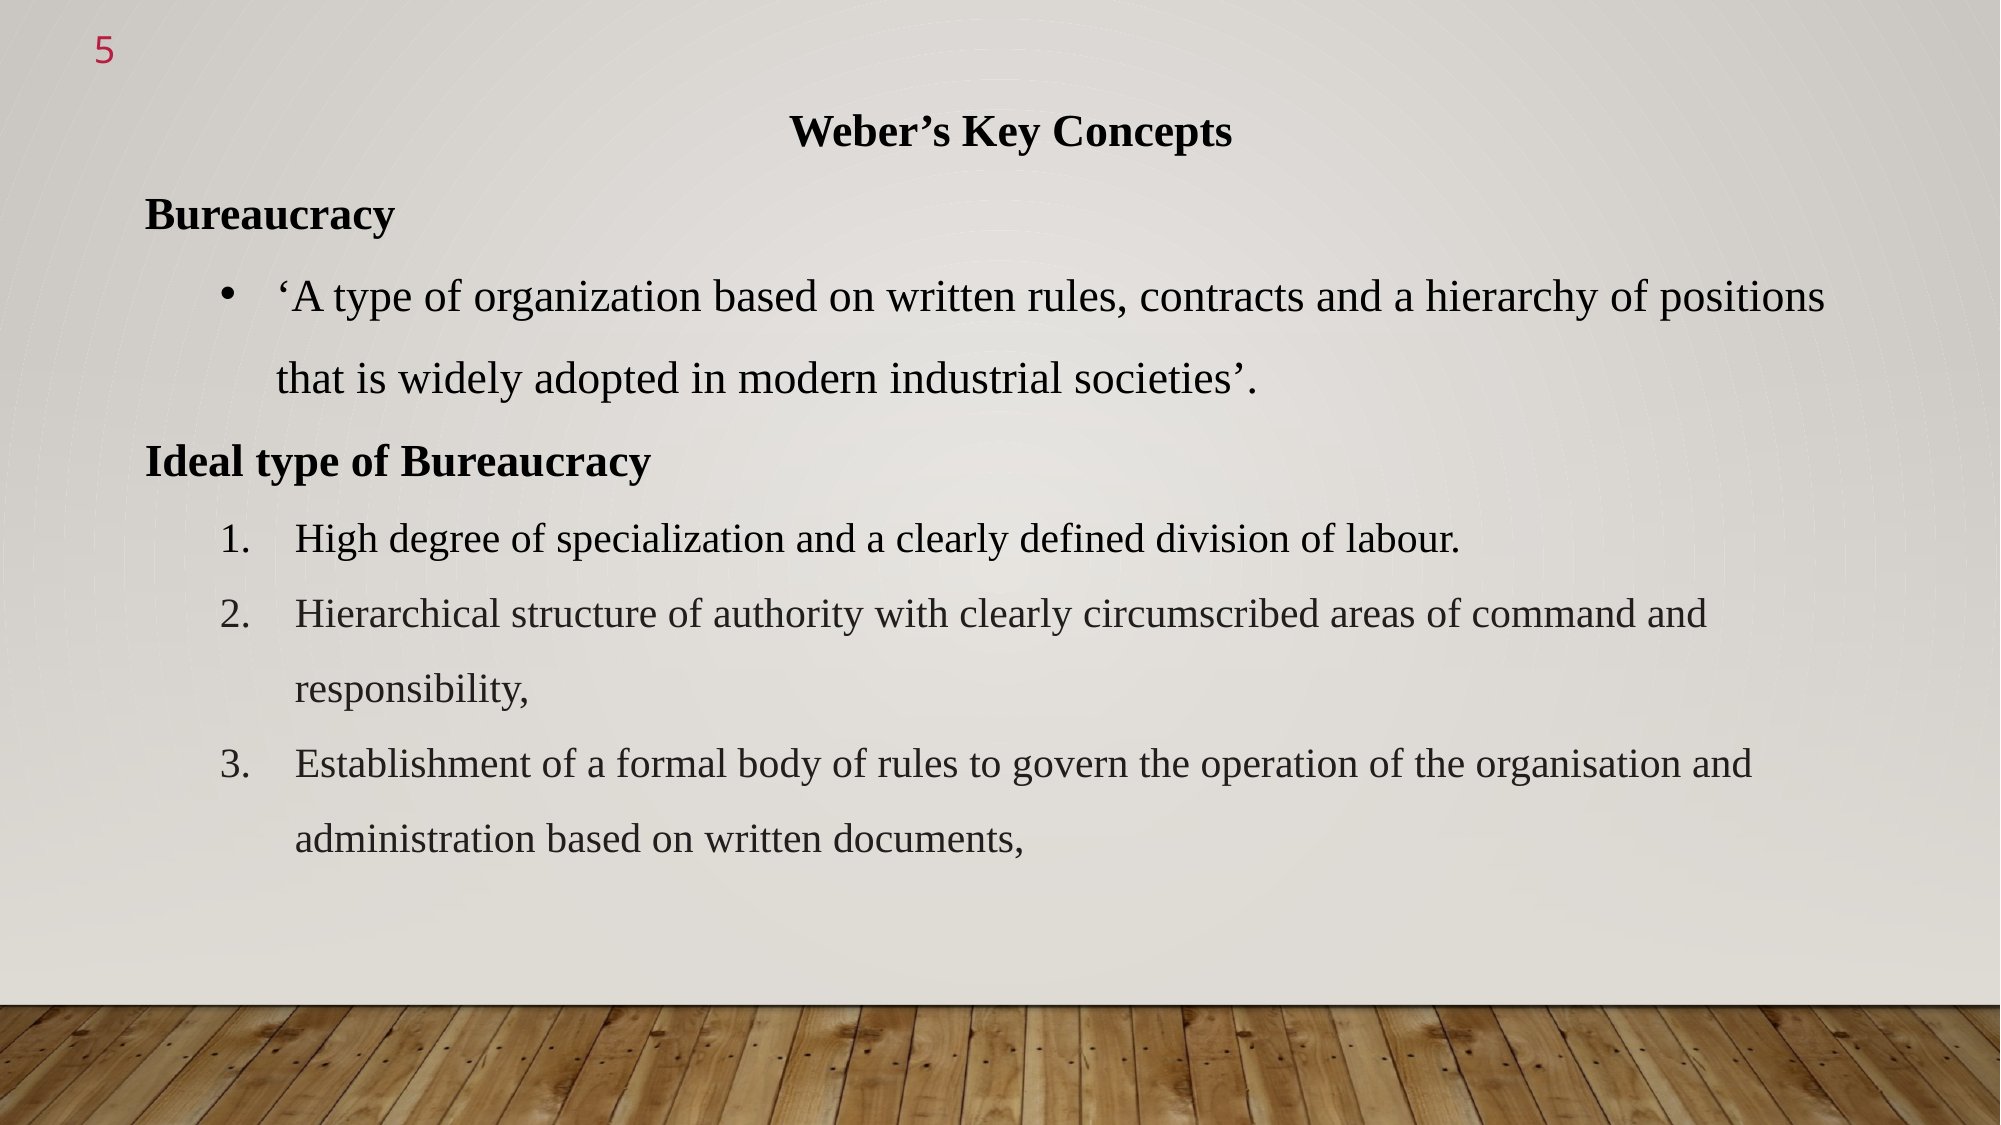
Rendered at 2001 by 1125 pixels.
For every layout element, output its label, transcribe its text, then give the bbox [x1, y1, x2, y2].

text_box Weber’s Key Concepts Bureaucracy ‘A type of organization based on written rules, contracts and a hierarchy of positions that is widely adopted in modern industrial societies’. Ideal type of Bureaucracy High degree of specialization and a clearly defined division of labour. Hierarchical structure of authority with clearly circumscribed areas of command and responsibility, Establishment of a formal body of rules to govern the operation of the organisation and administration based on written documents, [130, 65, 1892, 868]
slide_number 21 [0, 18, 131, 102]
picture [0, 1005, 2000, 1125]
